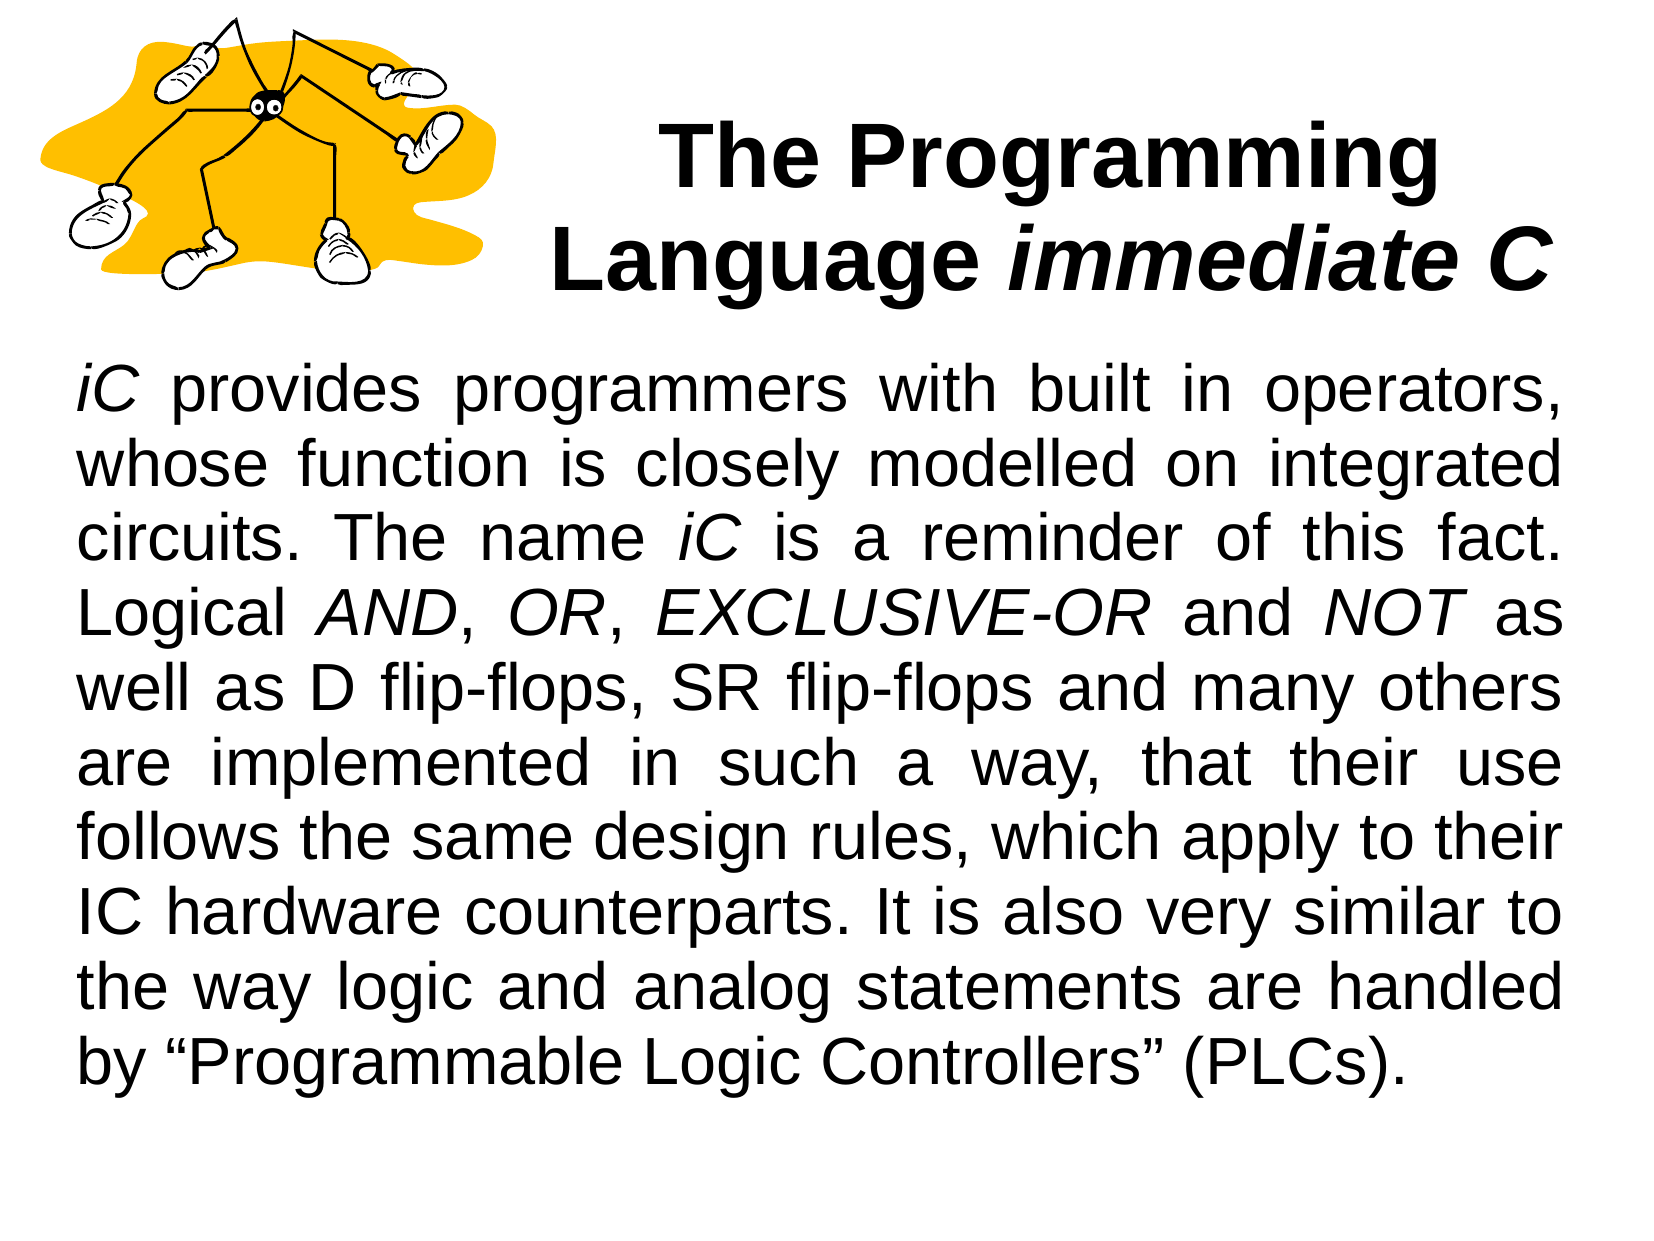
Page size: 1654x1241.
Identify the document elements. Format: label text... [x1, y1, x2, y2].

title The Programming Language immediate C [531, 49, 1571, 365]
subtitle iC provides programmers with built in operators, whose function is closely modelled on integrated circuits. The name iC is a reminder of this fact. Logical AND, OR, EXCLUSIVE-OR and NOT as well as D flip-flops, SR flip-flops and many others are implemented in such a way, that their use follows the same design rules, which apply to their IC hardware counterparts. It is also very similar to the way logic and analog statements are handled by “Programmable Logic Controllers” (PLCs). [76, 350, 1565, 1099]
picture [40, 17, 497, 291]
